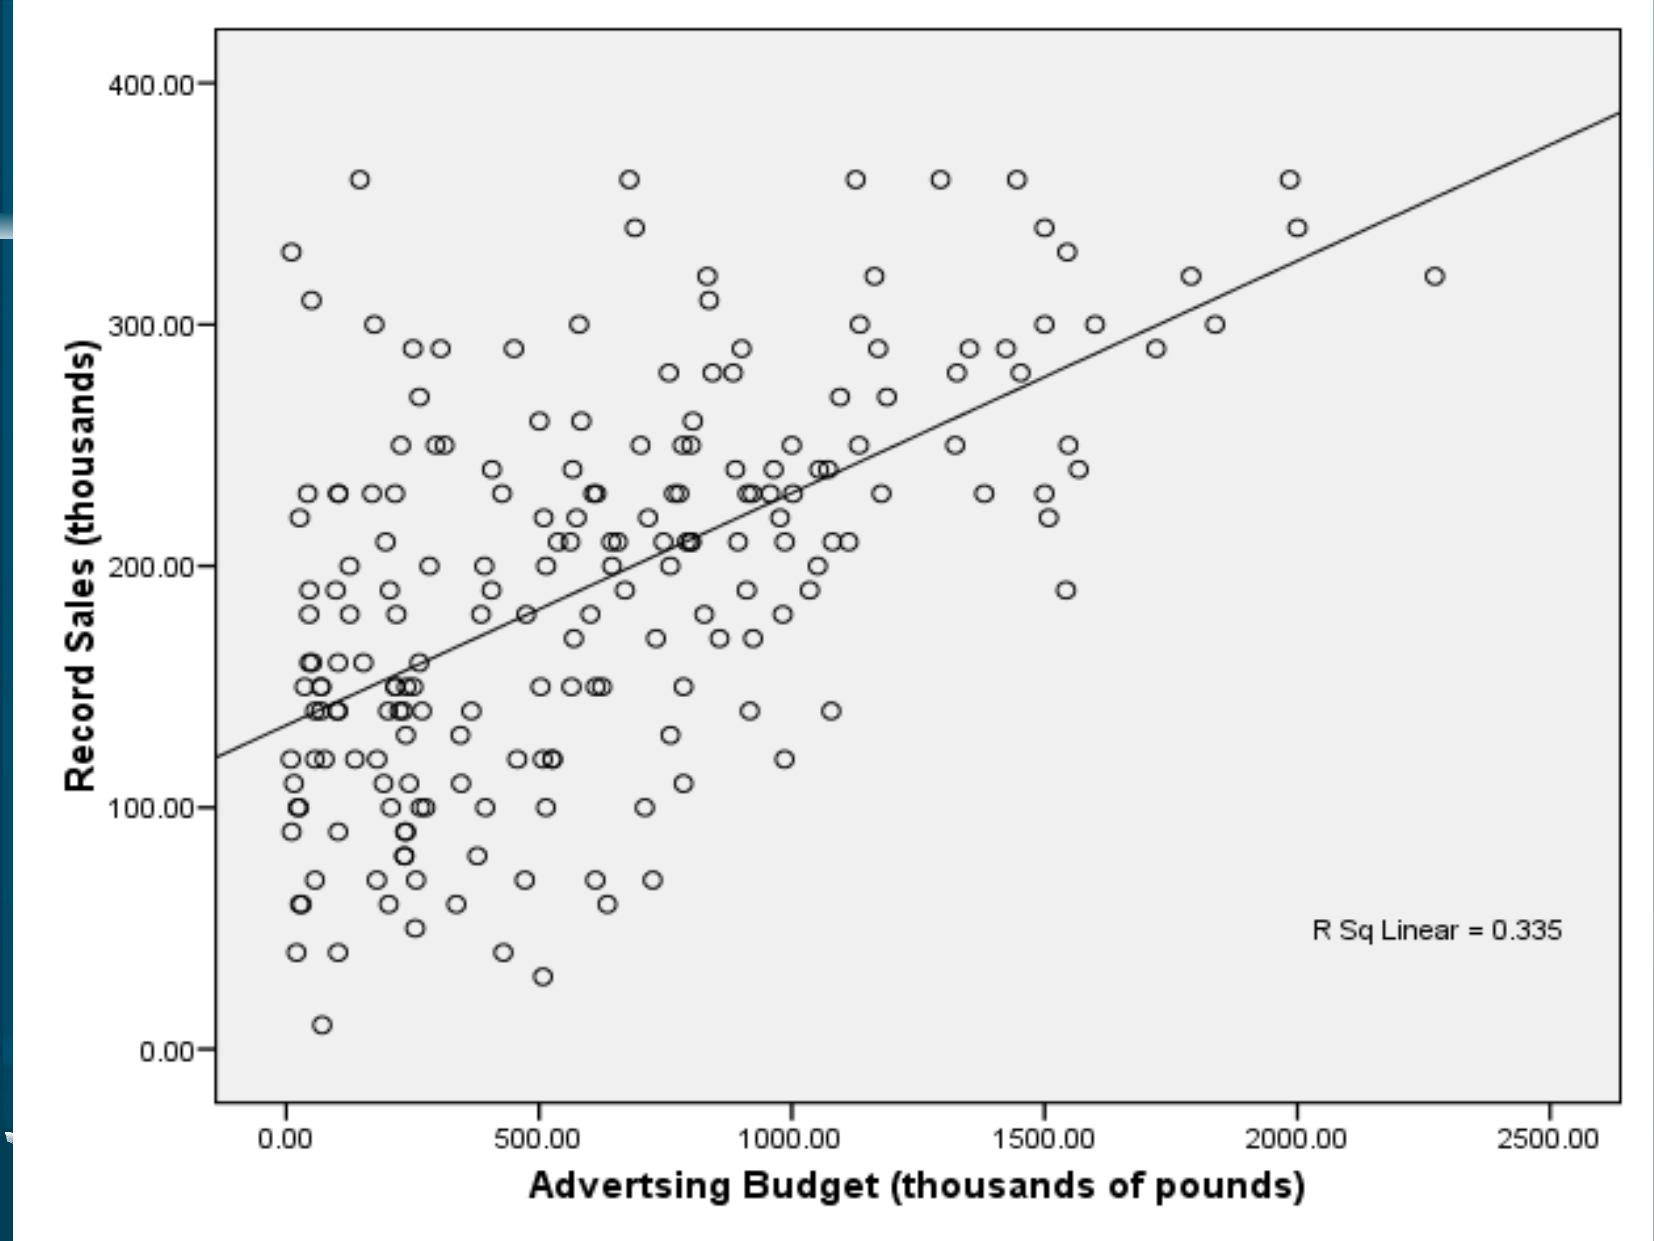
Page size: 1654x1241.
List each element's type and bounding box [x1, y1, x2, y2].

text_box [13, 0, 1654, 1241]
